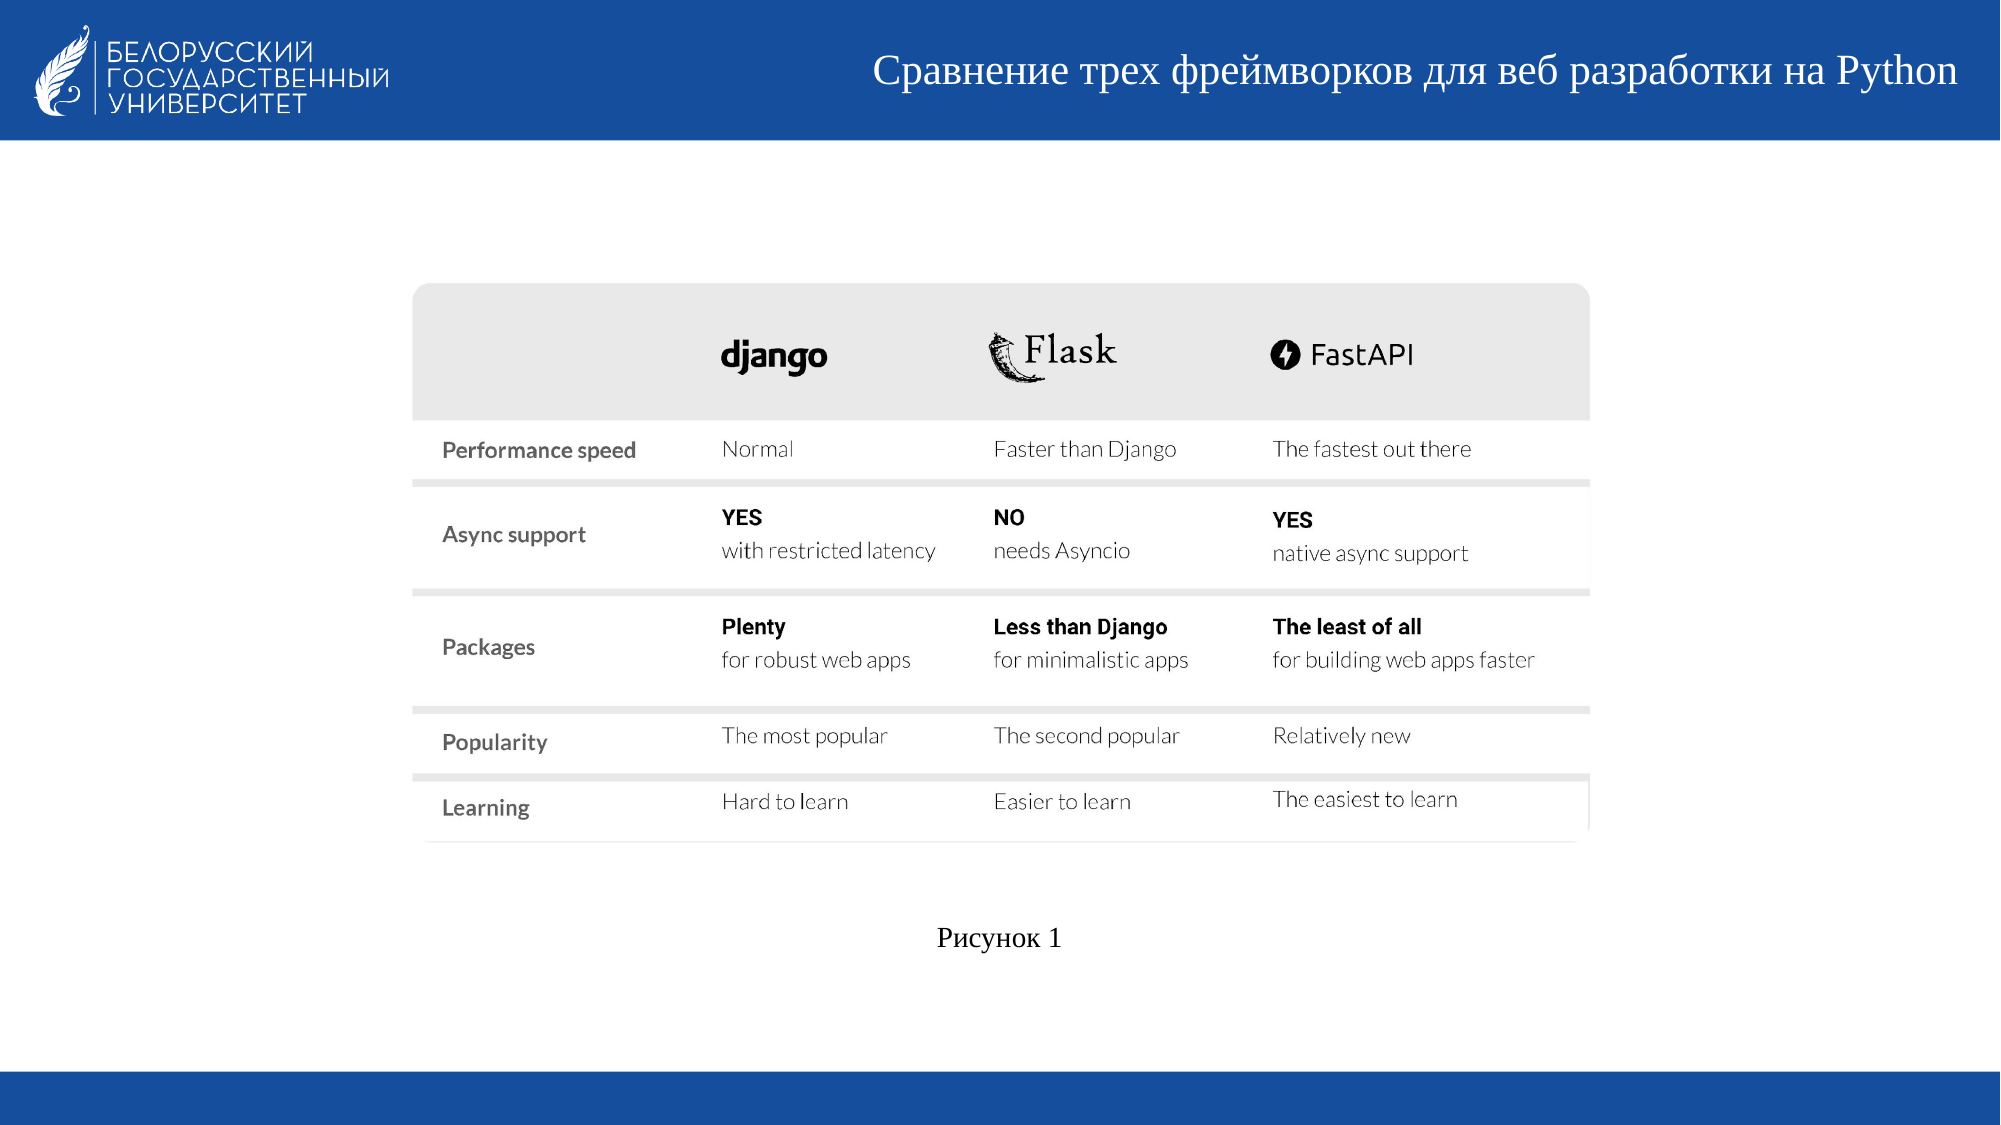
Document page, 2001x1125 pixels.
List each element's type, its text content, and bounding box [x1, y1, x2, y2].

title Сравнение трех фреймворков для веб разработки на Python [537, 6, 1975, 134]
text_box Рисунок 1 [921, 903, 1078, 969]
picture [352, 221, 1648, 904]
picture [33, 25, 388, 116]
